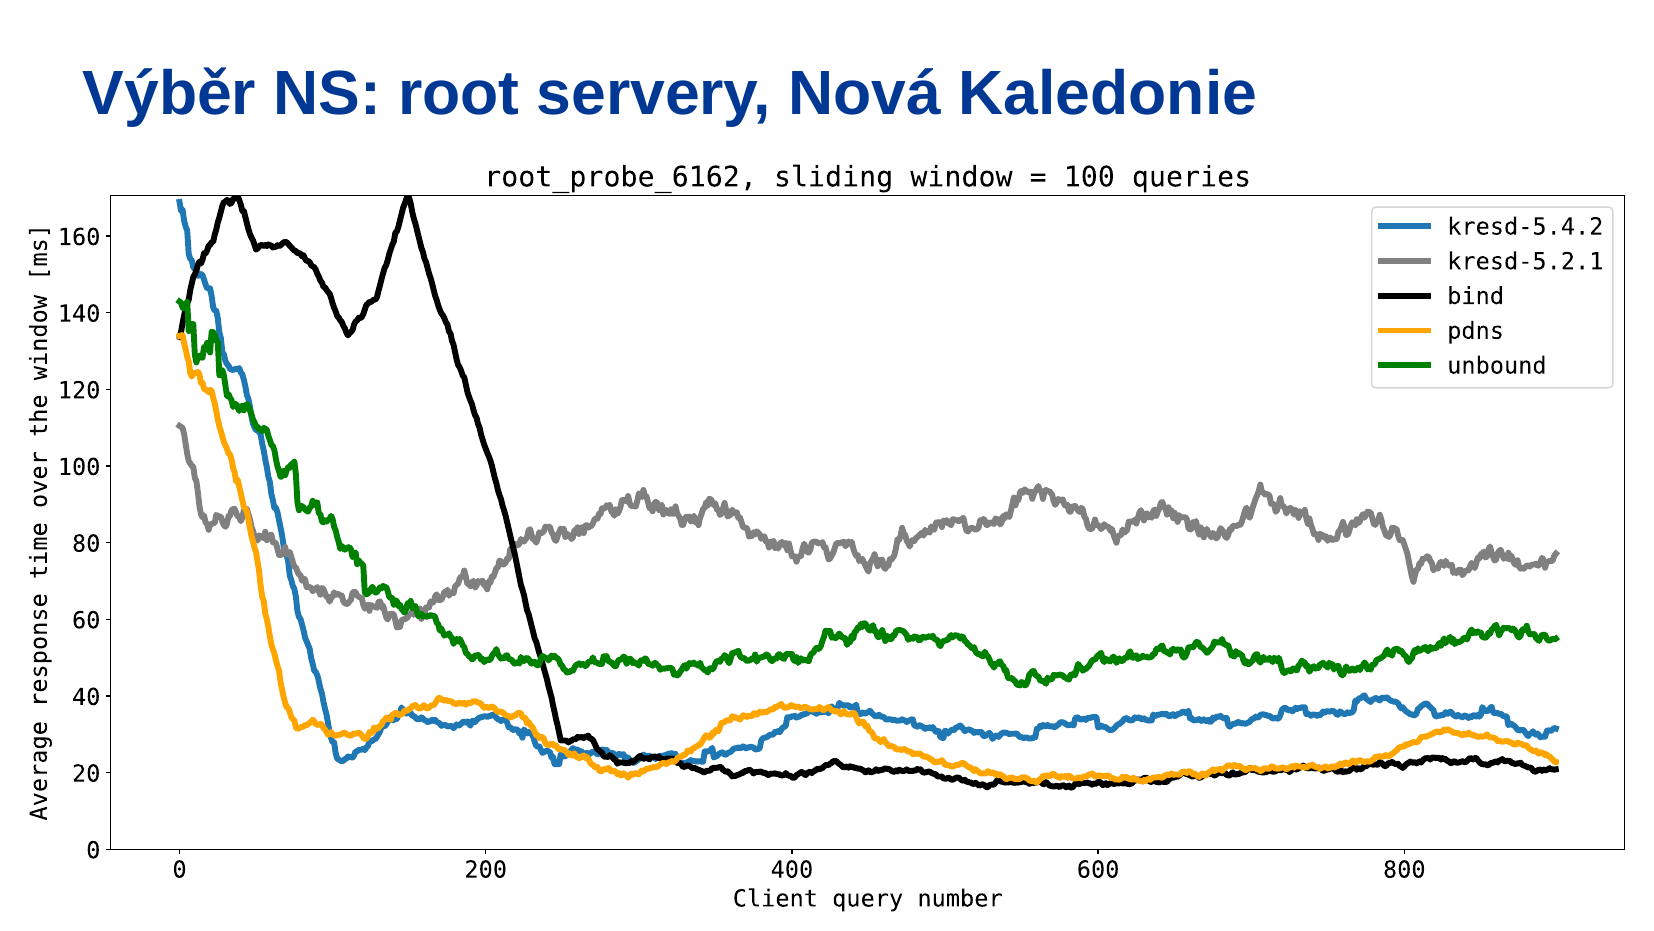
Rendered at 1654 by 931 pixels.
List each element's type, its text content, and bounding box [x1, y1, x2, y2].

title Výběr NS: root servery, Nová Kaledonie [82, 53, 1571, 133]
picture [17, 153, 1636, 923]
